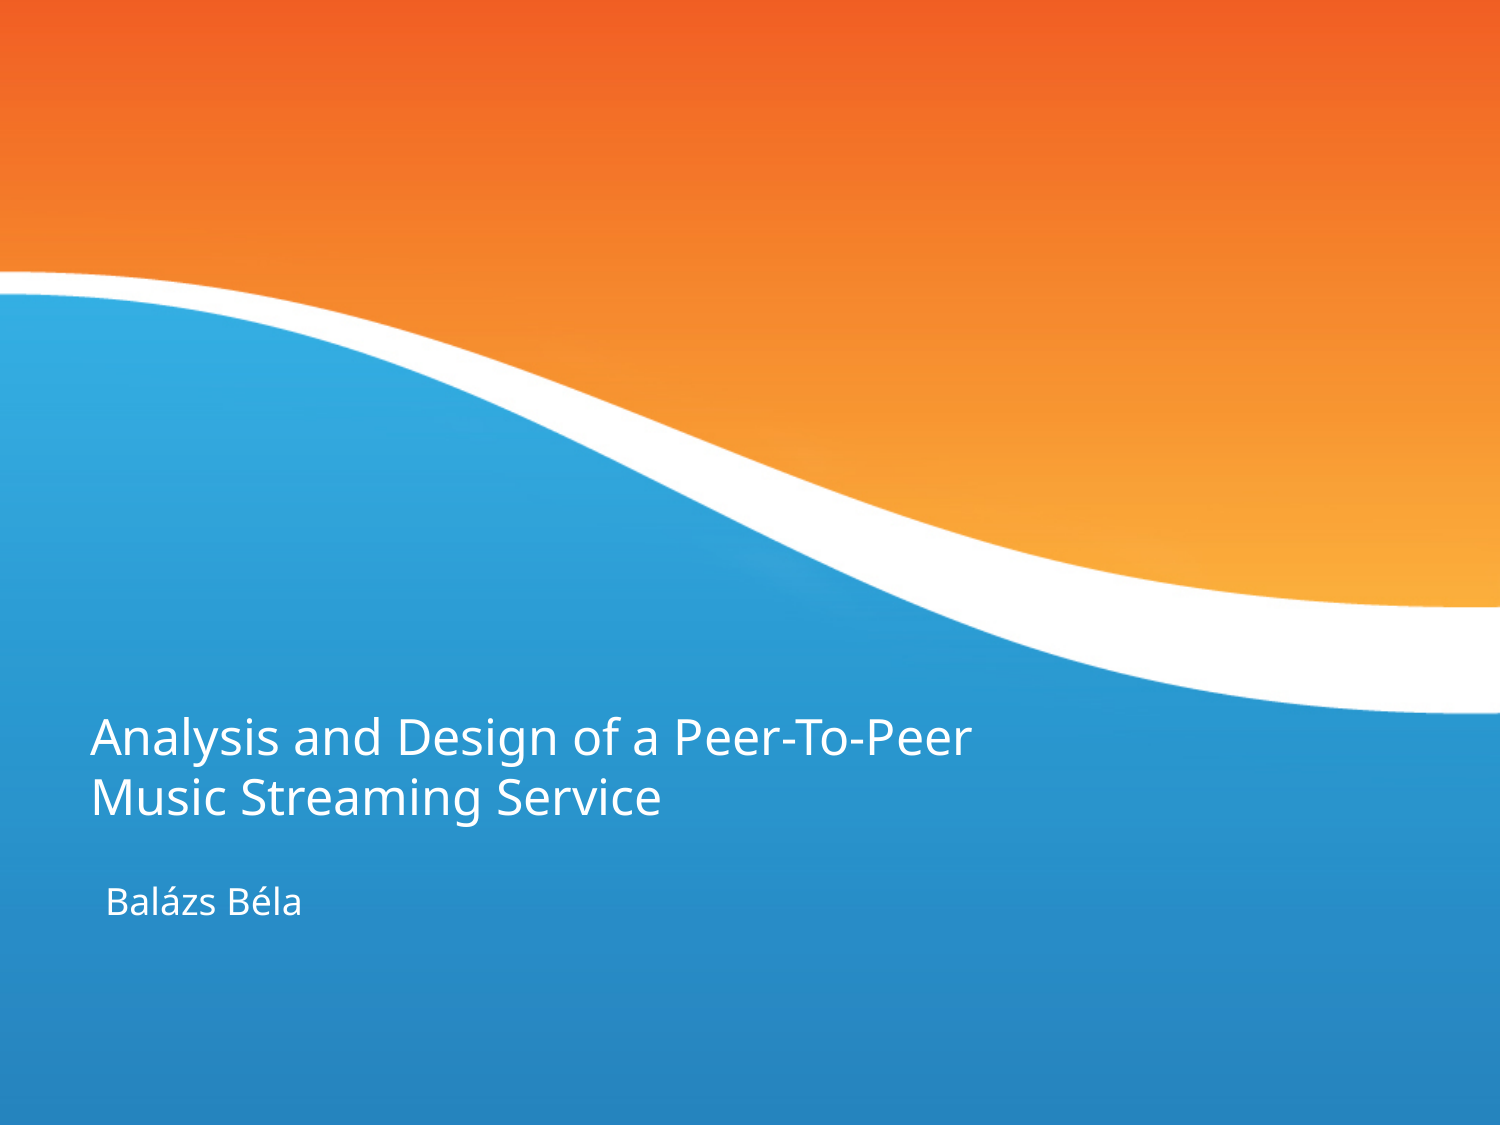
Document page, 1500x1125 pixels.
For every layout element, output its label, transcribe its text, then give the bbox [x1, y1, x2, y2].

subtitle Balázs Béla [90, 870, 853, 983]
picture [0, 0, 1500, 1125]
title Analysis and Design of a Peer-To-Peer Music Streaming Service [75, 637, 1366, 841]
